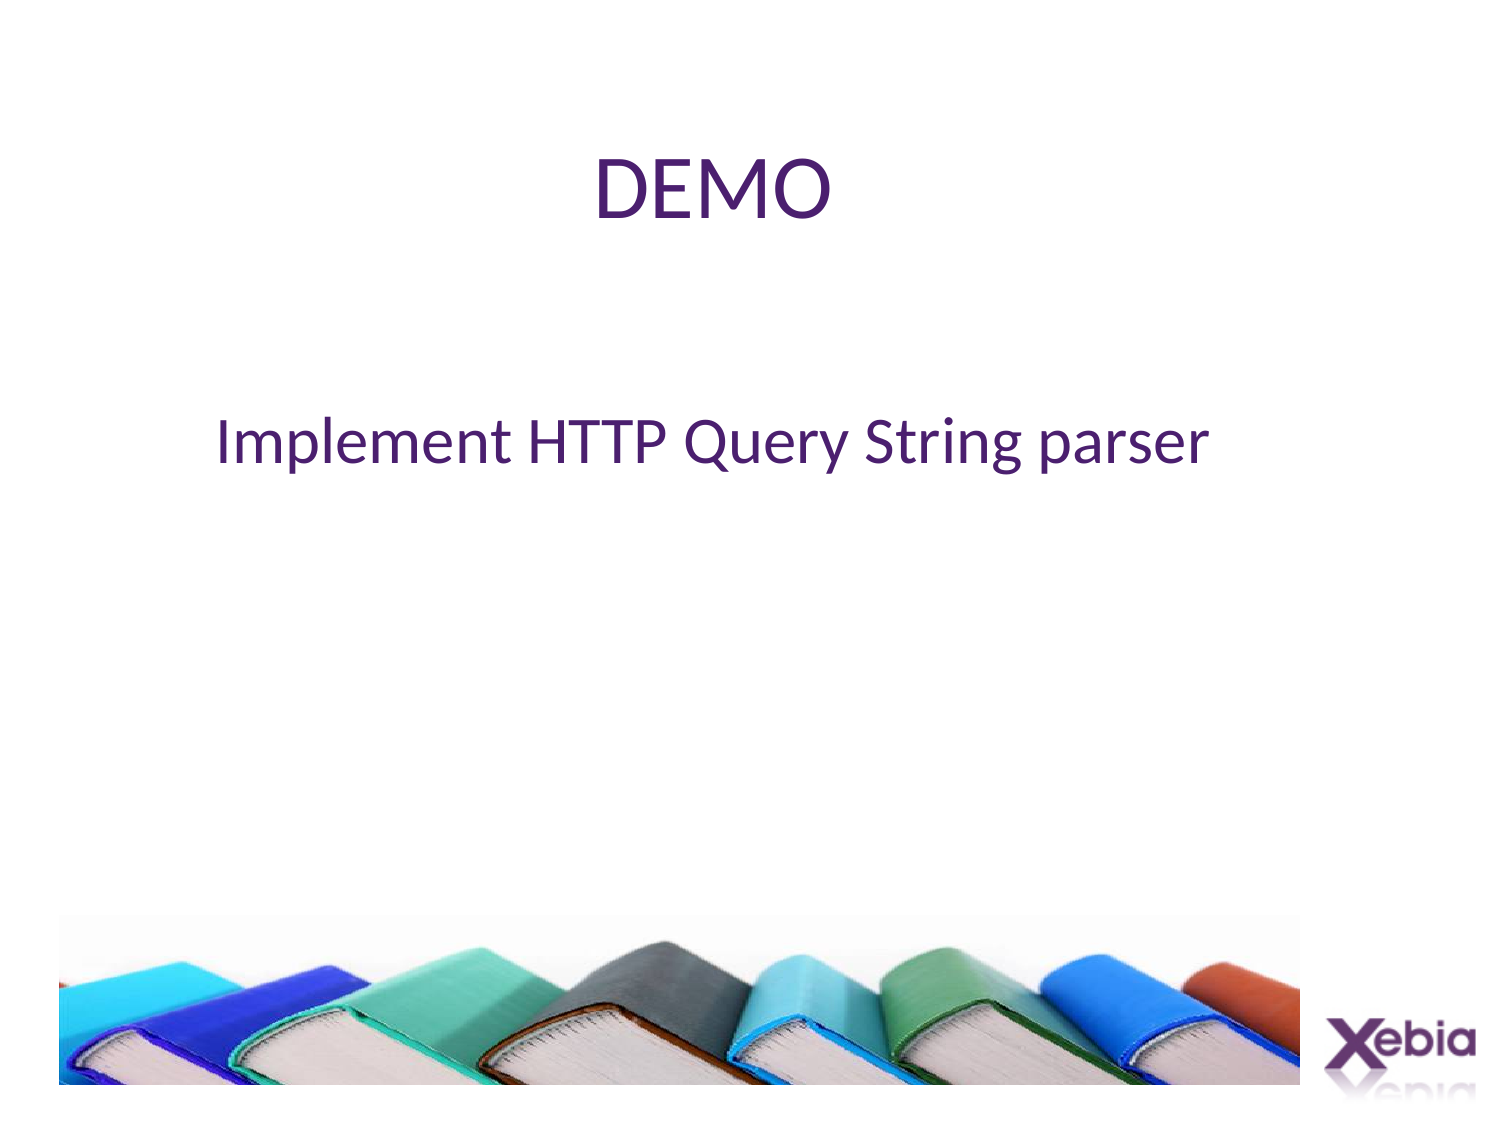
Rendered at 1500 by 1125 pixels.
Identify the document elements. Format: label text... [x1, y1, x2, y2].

list Implement HTTP Query String parser [39, 292, 1388, 1049]
picture [59, 1049, 1300, 1085]
picture [1324, 970, 1479, 1125]
title DEMO [39, 80, 1388, 283]
